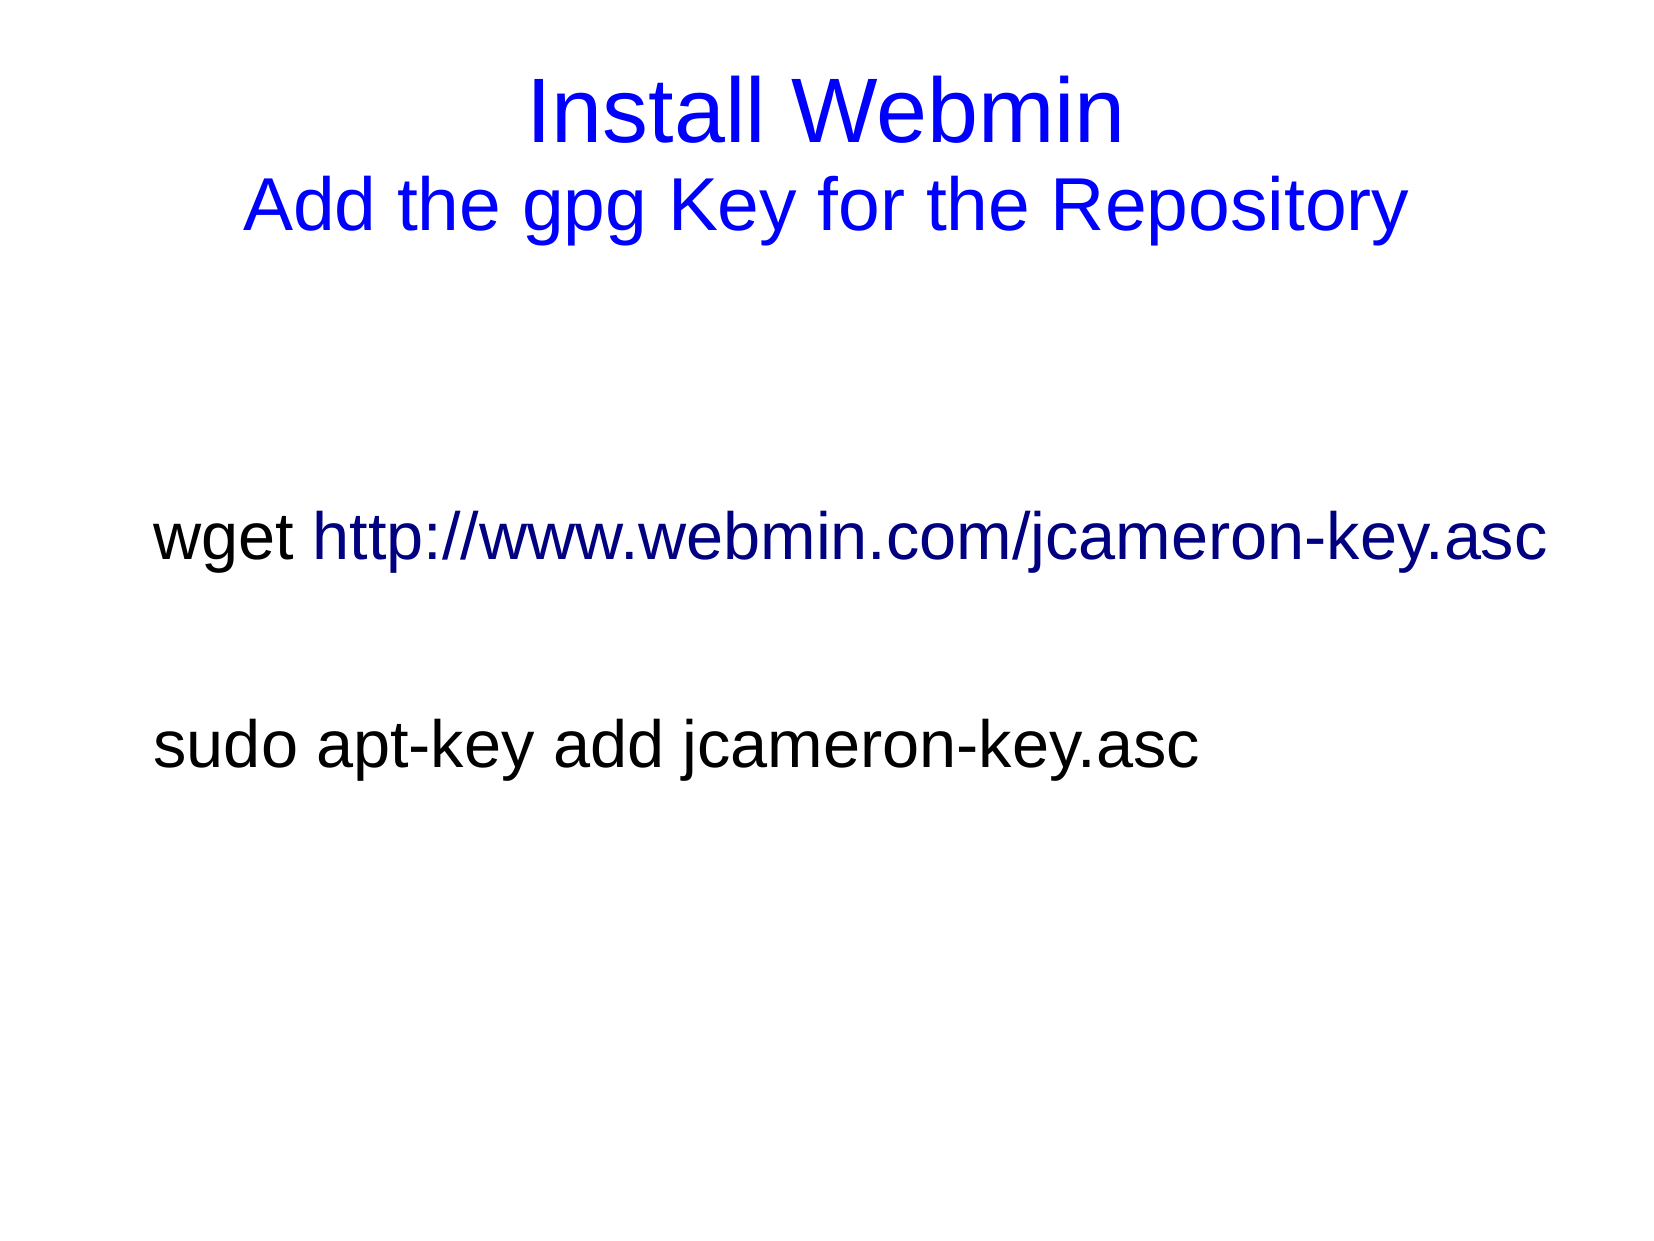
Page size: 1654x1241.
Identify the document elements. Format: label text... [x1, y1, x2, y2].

title Install Webmin Add the gpg Key for the Repository [82, 49, 1571, 257]
list wget http://www.webmin.com/jcameron-key.asc sudo apt-key add jcameron-key.asc [82, 290, 1571, 1010]
